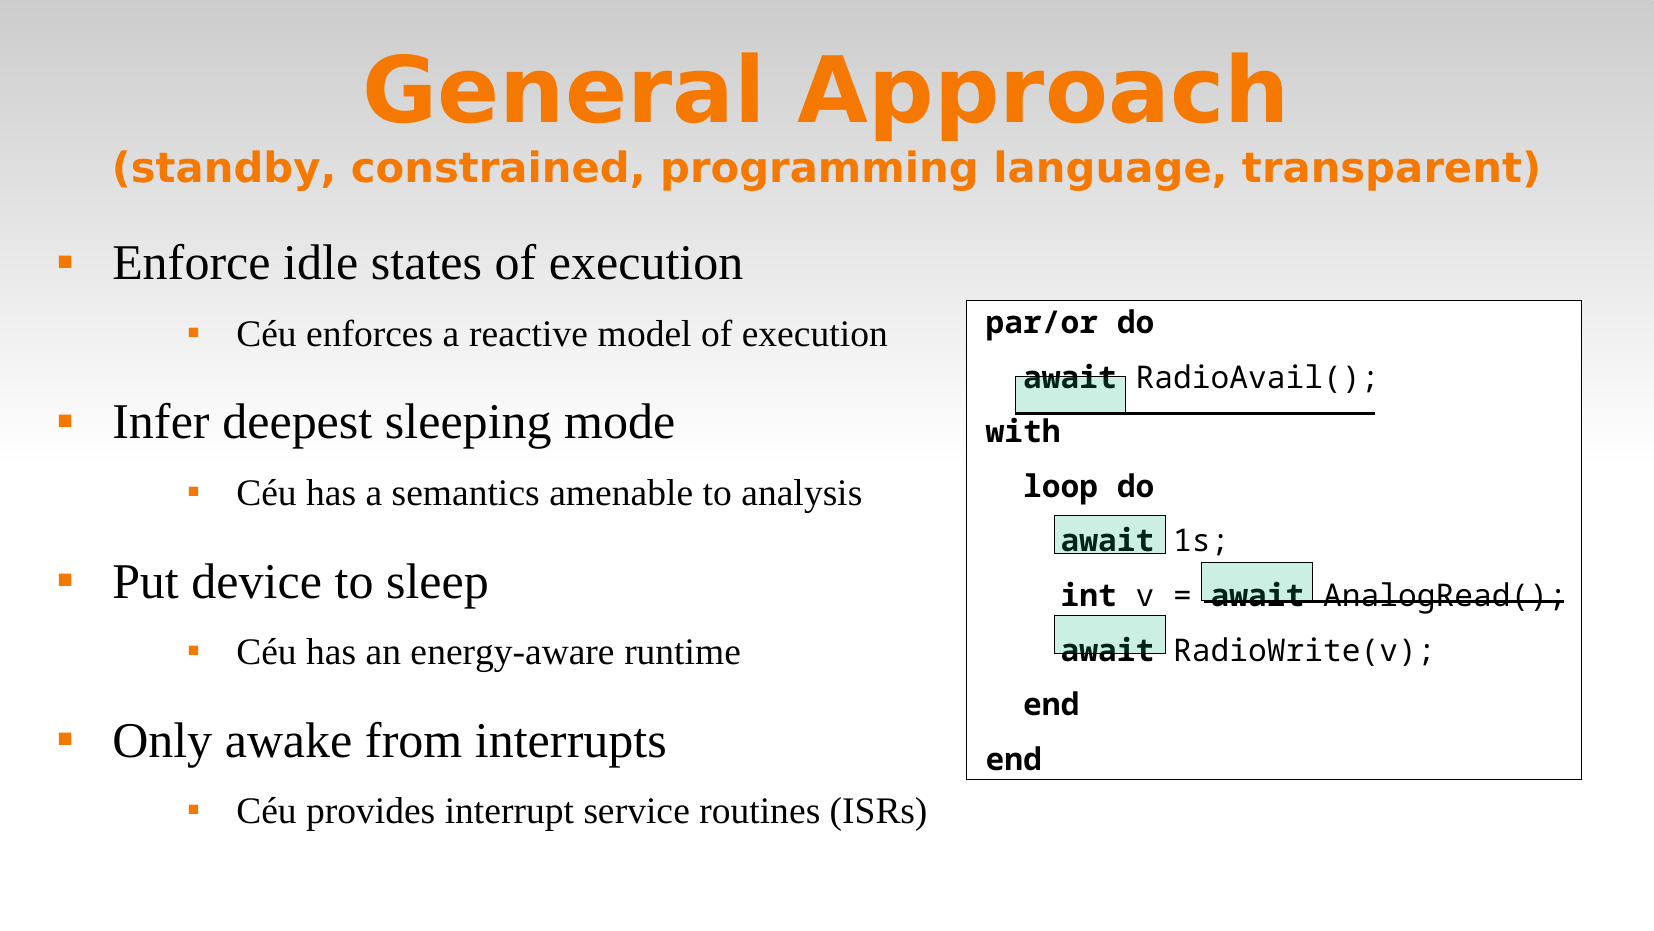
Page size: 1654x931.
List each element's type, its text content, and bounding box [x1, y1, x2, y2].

text_box [1201, 562, 1313, 601]
text_box [1015, 376, 1126, 412]
list Enforce idle states of execution Céu enforces a reactive model of execution Infer deepest sleeping mode Céu has a semantics amenable to analysis Put device to sleep Céu has an energy-aware runtime Only awake from interrupts Céu provides interrupt service routines (ISRs) [0, 235, 1444, 915]
text_box par/or do await RadioAvail(); with loop do await 1s; int v = await AnalogRead(); await RadioWrite(v); end end [966, 329, 1582, 751]
text_box [1054, 615, 1166, 654]
text_box [1054, 515, 1166, 554]
title General Approach (standby, constrained, programming language, transparent) [82, 36, 1571, 193]
